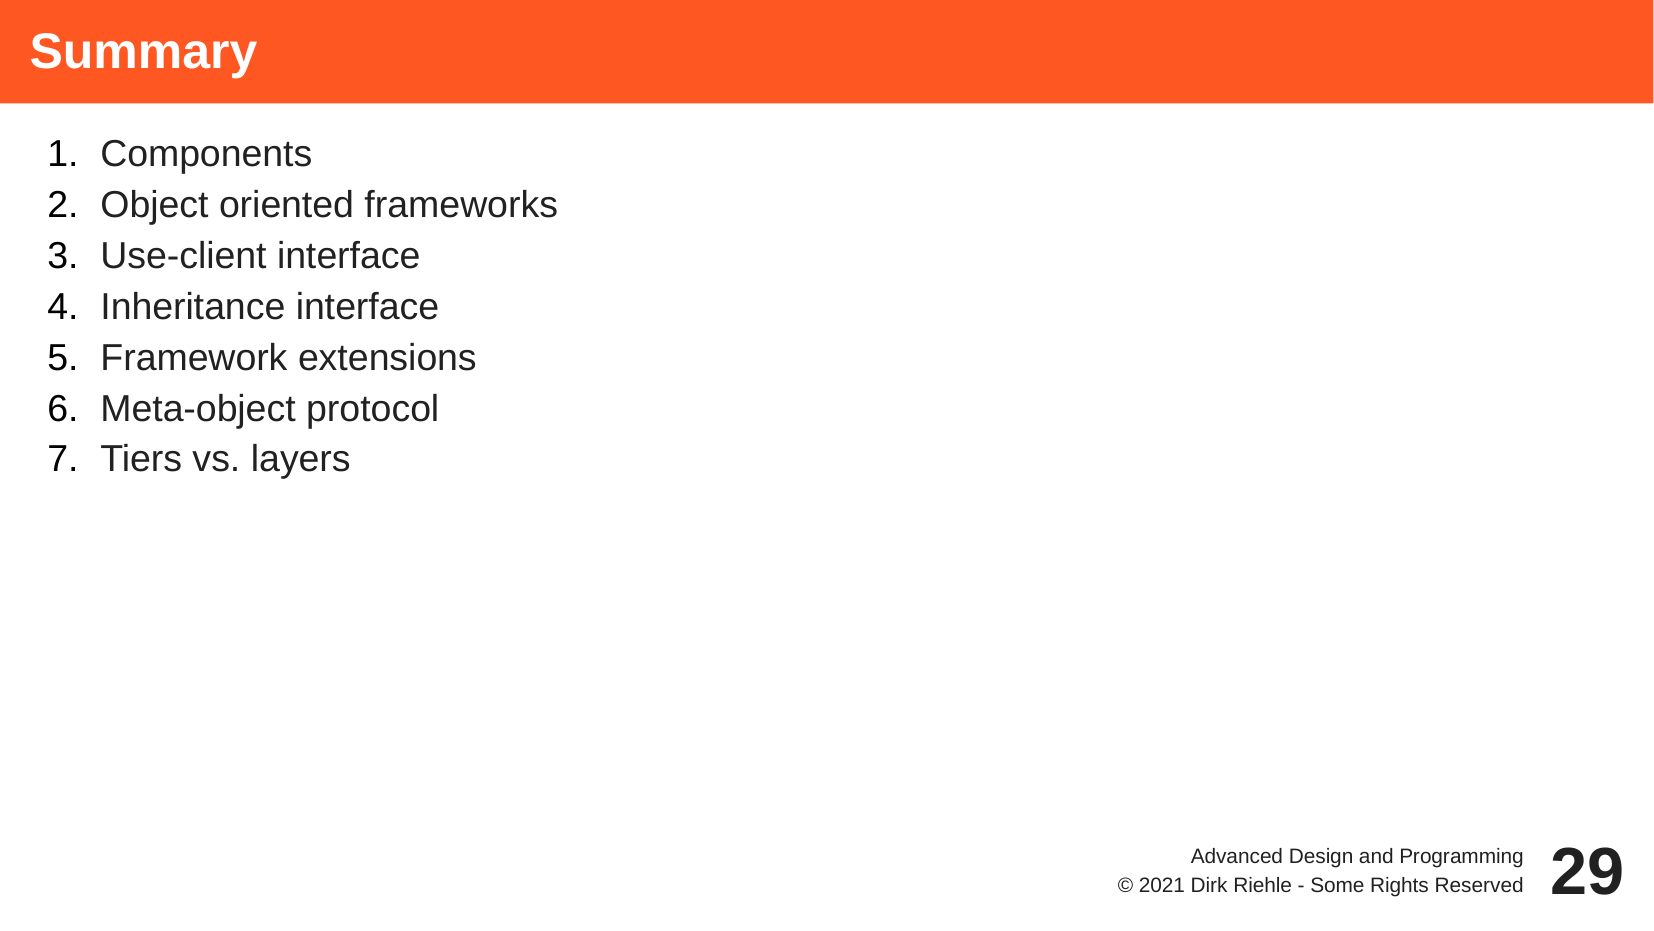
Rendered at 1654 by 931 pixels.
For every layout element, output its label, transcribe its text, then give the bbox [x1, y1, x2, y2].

list Components Object oriented frameworks Use-client interface Inheritance interface Framework extensions Meta-object protocol Tiers vs. layers [29, 132, 1625, 813]
title Summary [0, 0, 1654, 104]
